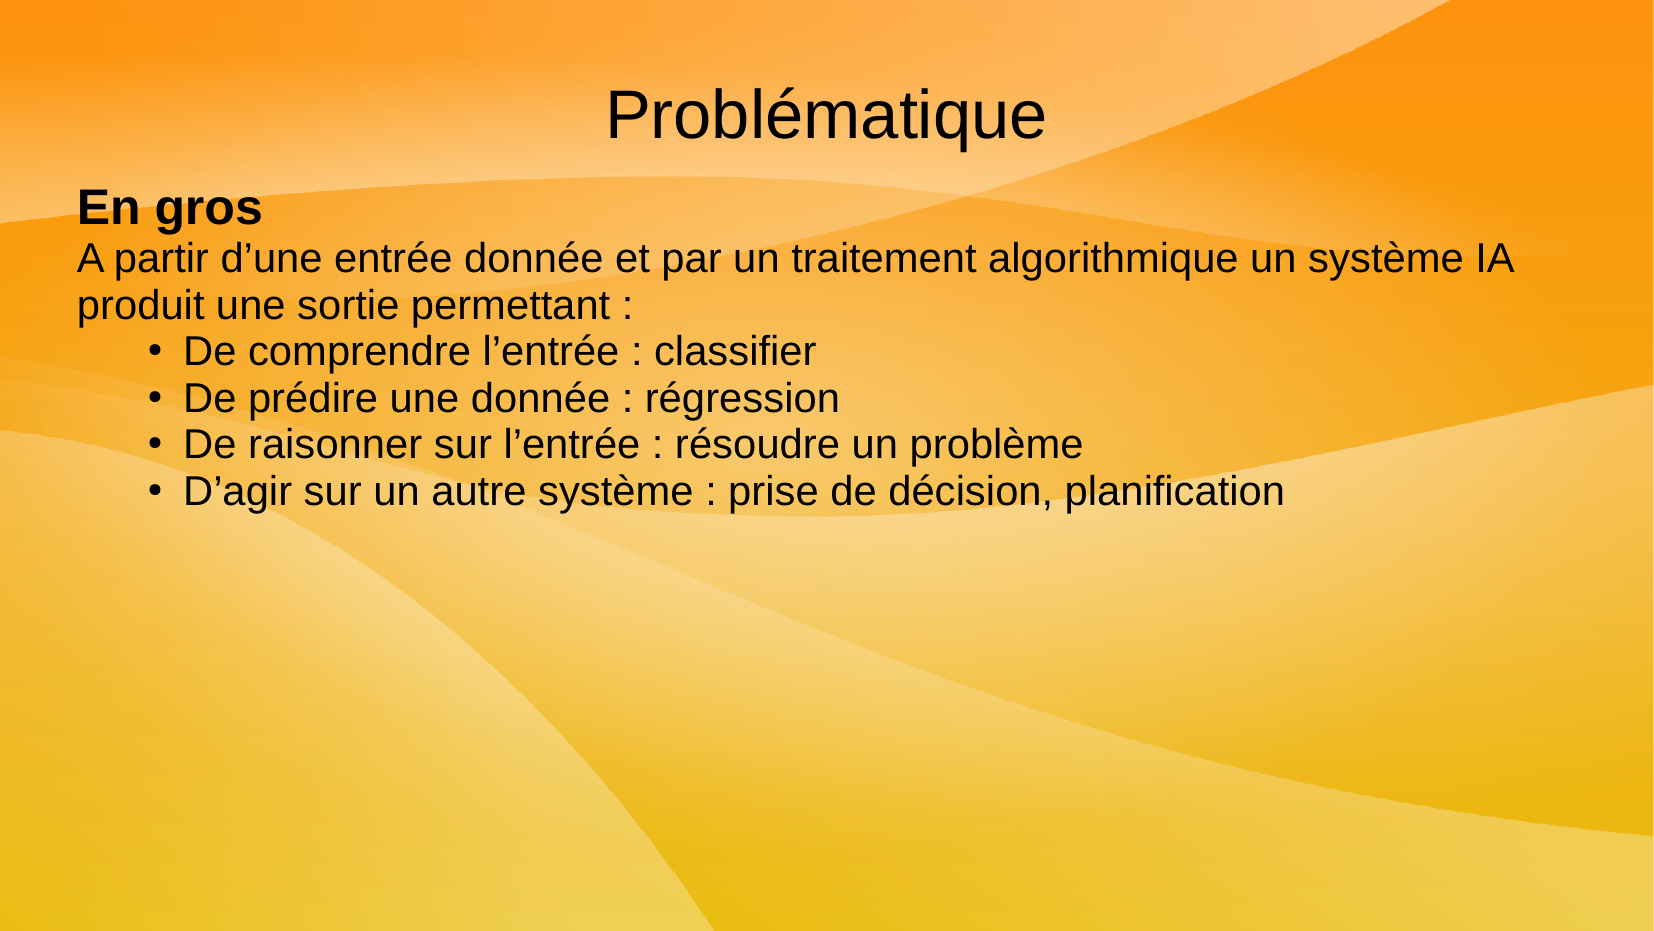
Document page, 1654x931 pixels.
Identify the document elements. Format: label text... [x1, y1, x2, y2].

picture [0, 0, 1654, 931]
subtitle En gros A partir d’une entrée donnée et par un traitement algorithmique un système IA produit une sortie permettant : De comprendre l’entrée : classifier De prédire une donnée : régression De raisonner sur l’entrée : résoudre un problème D’agir sur un autre système : prise de décision, planification [76, 179, 1565, 871]
title Problématique [82, 37, 1571, 193]
